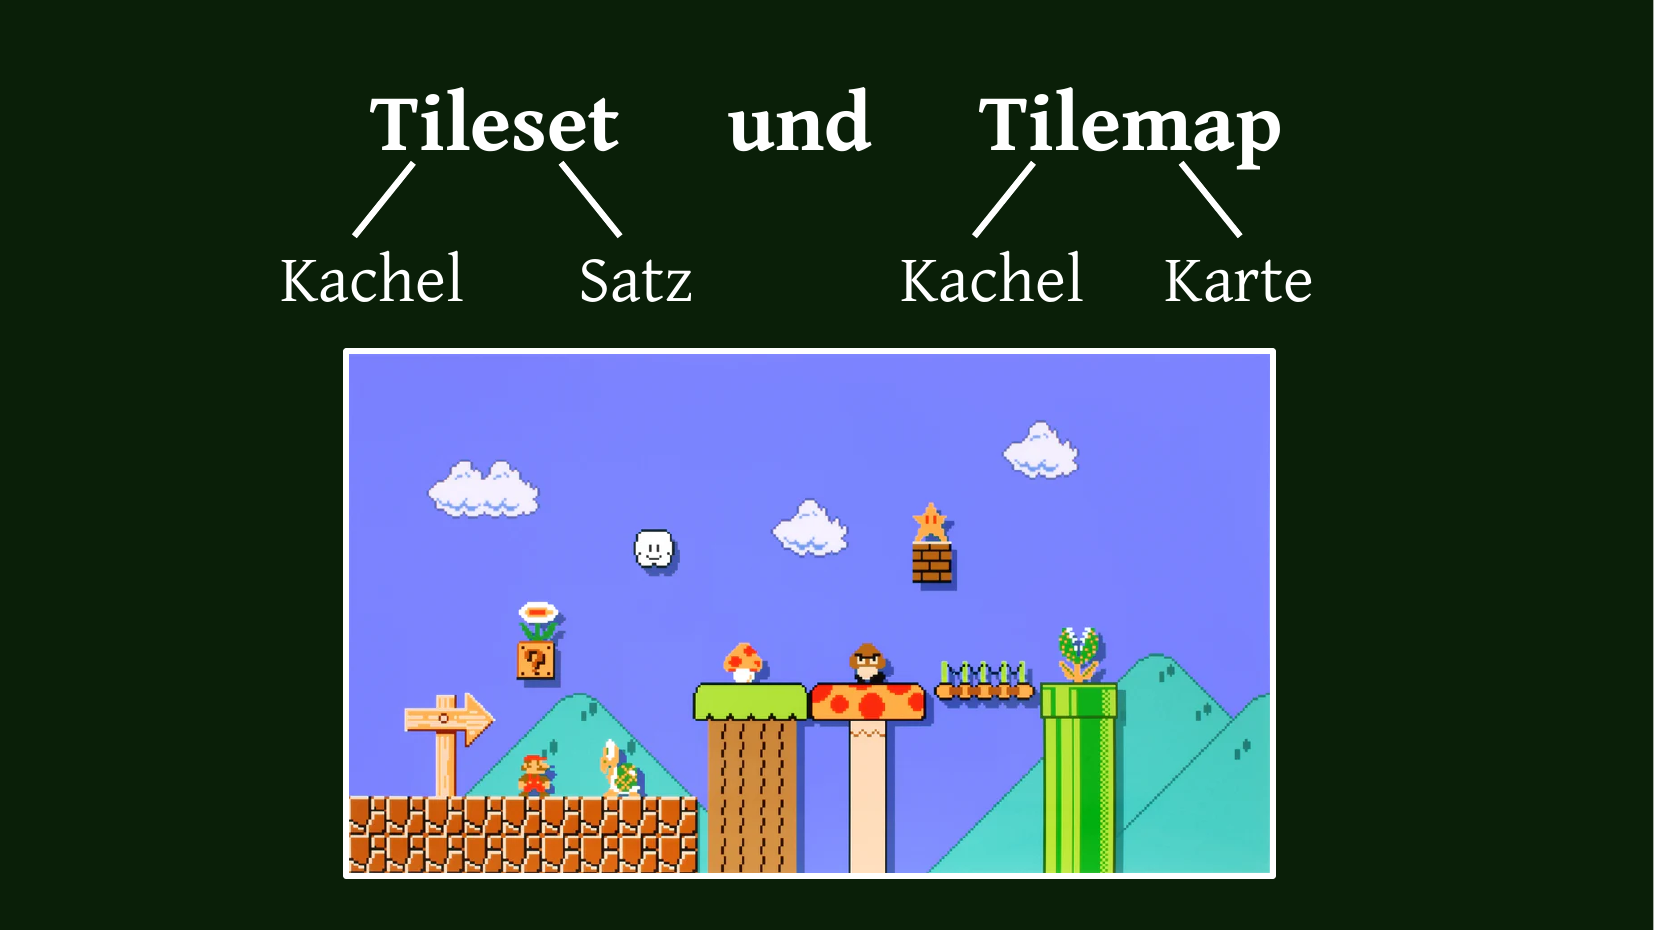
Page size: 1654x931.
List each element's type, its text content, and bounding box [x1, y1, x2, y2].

title Tileset und Tilemap [82, 59, 1571, 193]
text_box Satz [501, 236, 709, 348]
text_box Kachel [265, 236, 501, 355]
text_box Karte [1122, 236, 1329, 355]
text_box Kachel [885, 236, 1122, 348]
picture [349, 354, 1270, 873]
